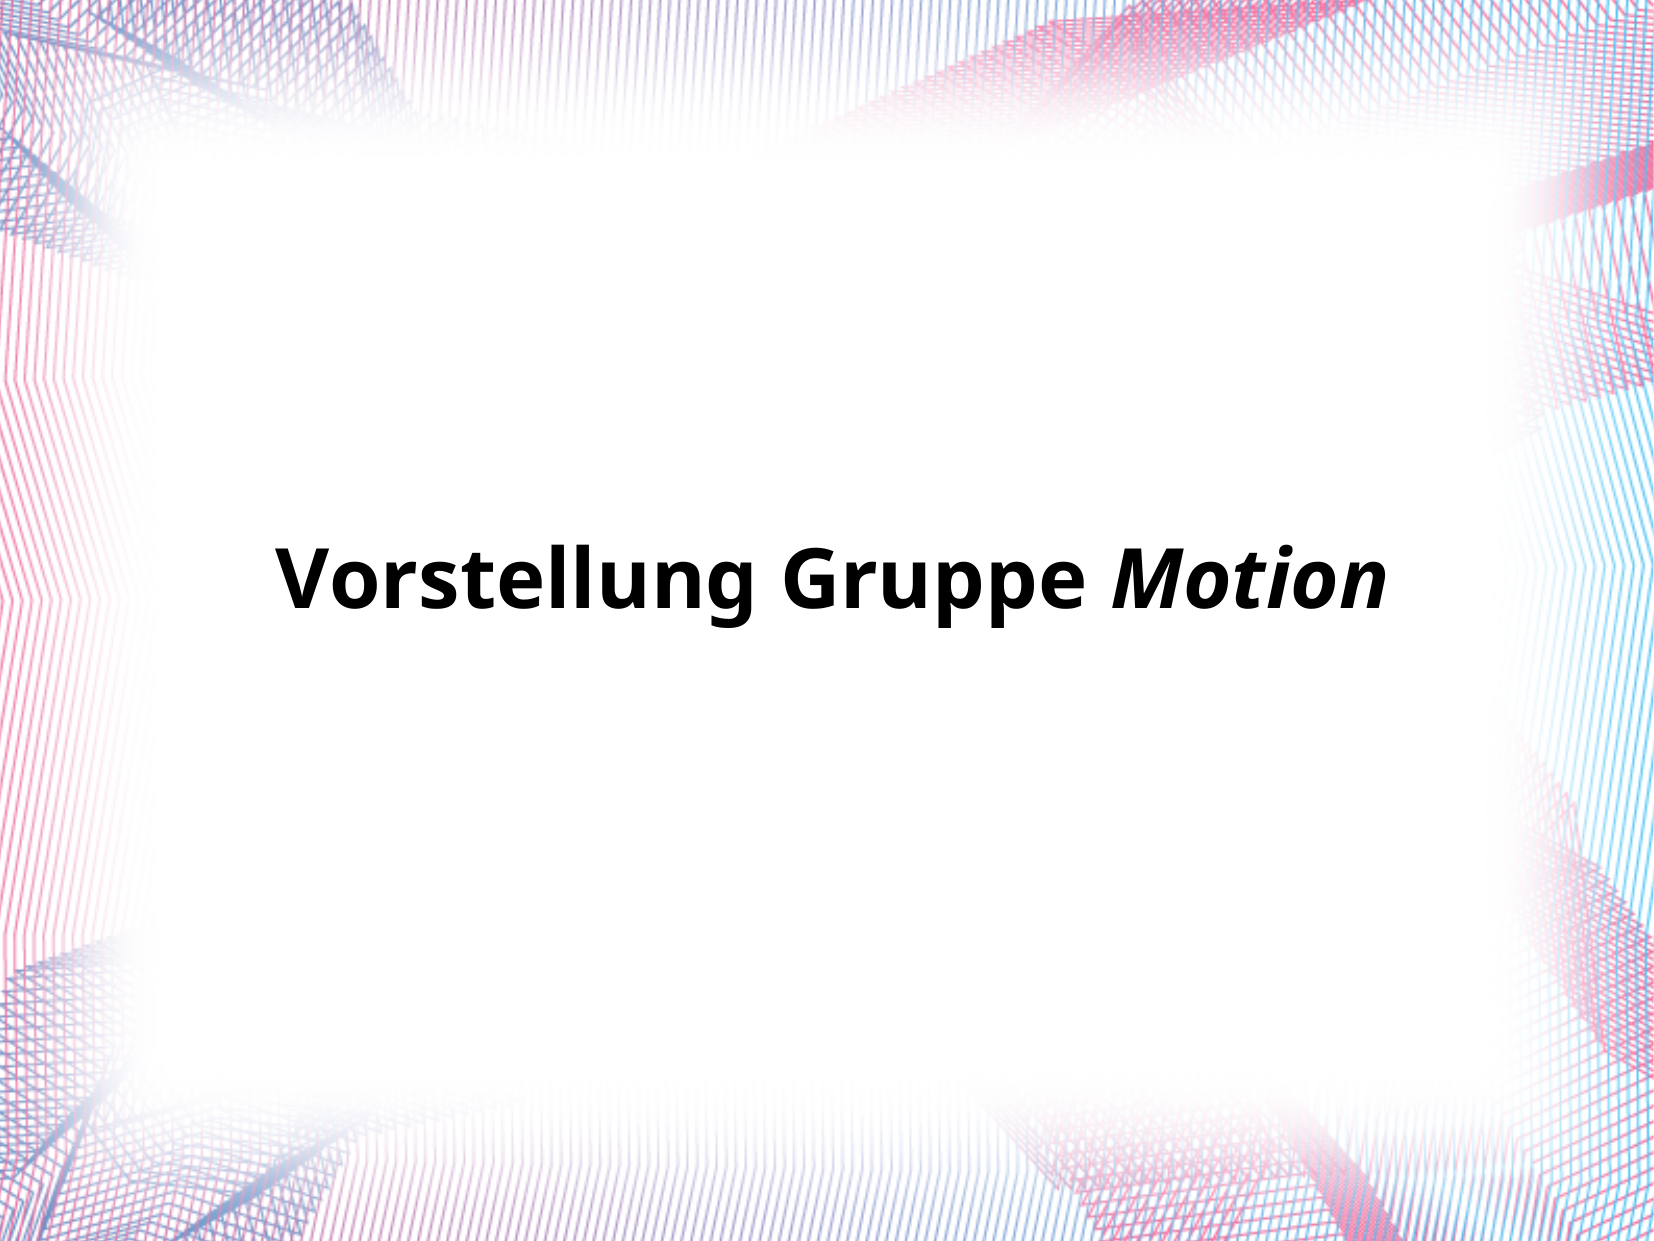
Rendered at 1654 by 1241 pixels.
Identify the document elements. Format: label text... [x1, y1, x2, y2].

title Vorstellung Gruppe Motion [88, 472, 1577, 680]
picture [0, 0, 1654, 1241]
